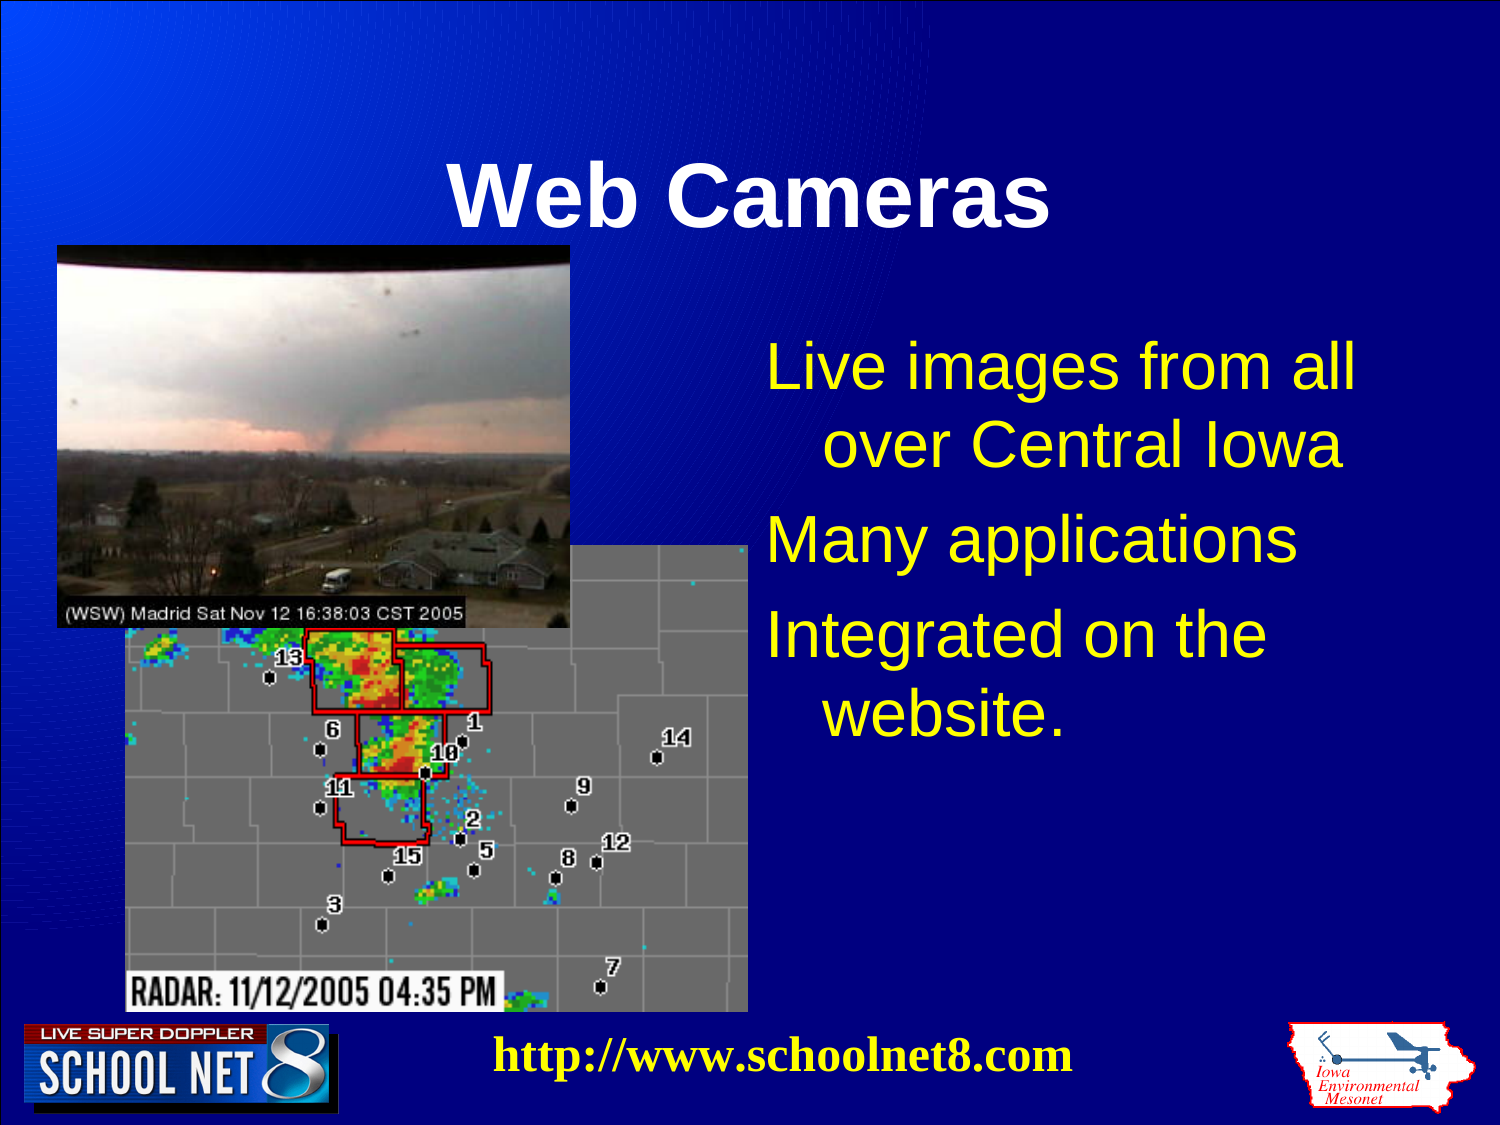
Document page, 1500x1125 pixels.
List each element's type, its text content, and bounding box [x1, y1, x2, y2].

picture [57, 245, 748, 1012]
list Live images from all over Central Iowa Many applications Integrated on the website. [765, 324, 1388, 1001]
title Web Cameras [112, 78, 1388, 309]
picture [1287, 1021, 1476, 1114]
picture [24, 1024, 329, 1103]
